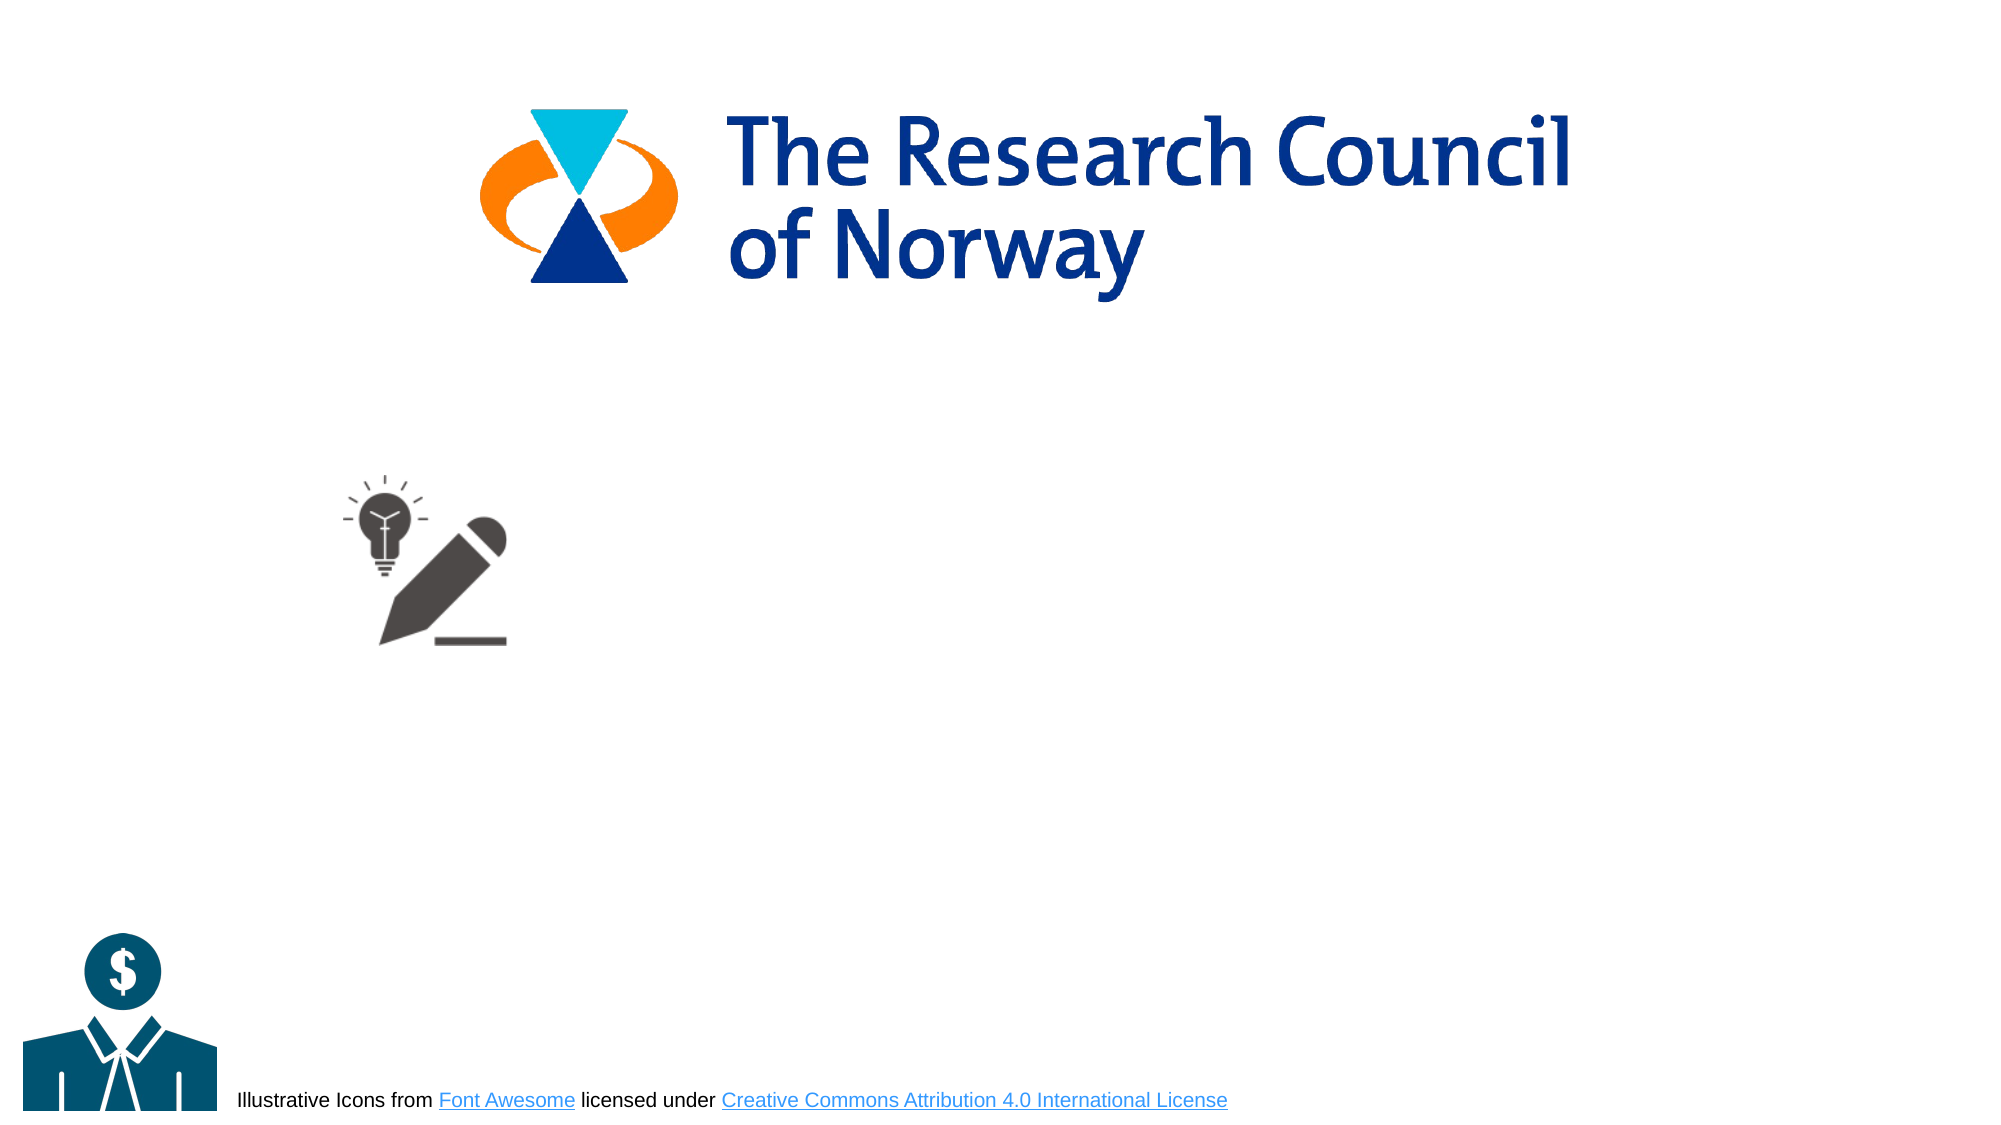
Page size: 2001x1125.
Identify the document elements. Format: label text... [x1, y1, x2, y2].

picture [177, 1072, 181, 1111]
picture [23, 933, 217, 1111]
picture [60, 1072, 64, 1111]
text_box Illustrative Icons from Font Awesome licensed under Creative Commons Attribution 4.0 International License [221, 1046, 1876, 1125]
picture [381, 10, 1666, 382]
picture [110, 948, 135, 995]
picture [343, 475, 508, 646]
